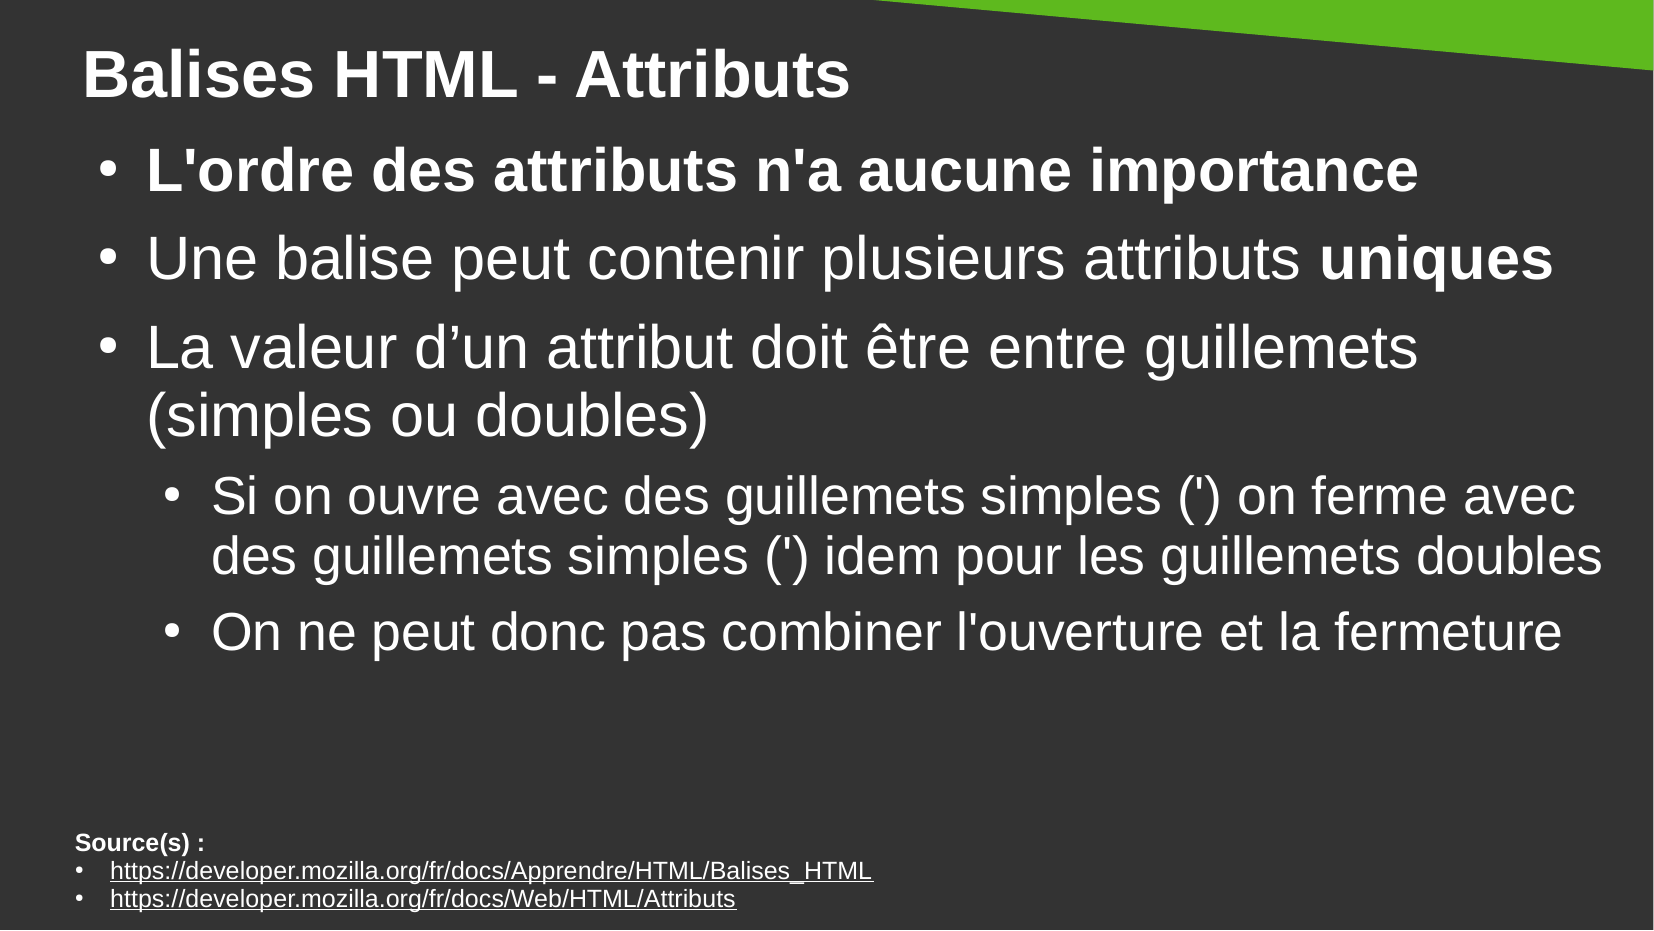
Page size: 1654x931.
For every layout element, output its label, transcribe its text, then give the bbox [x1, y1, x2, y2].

text_box [873, 0, 1654, 71]
title Balises HTML - Attributs [82, 37, 1571, 114]
list L'ordre des attributs n'a aucune importance Une balise peut contenir plusieurs attributs uniques La valeur d’un attribut doit être entre guillemets (simples ou doubles) Si on ouvre avec des guillemets simples (') on ferme avec des guillemets simples (') idem pour les guillemets doubles On ne peut donc pas combiner l'ouverture et la fermeture [80, 135, 1605, 721]
text_box Source(s) : https://developer.mozilla.org/fr/docs/Apprendre/HTML/Balises_HTML https://developer.mozilla.org/fr/docs/Web/HTML/Attributs [60, 821, 1546, 921]
